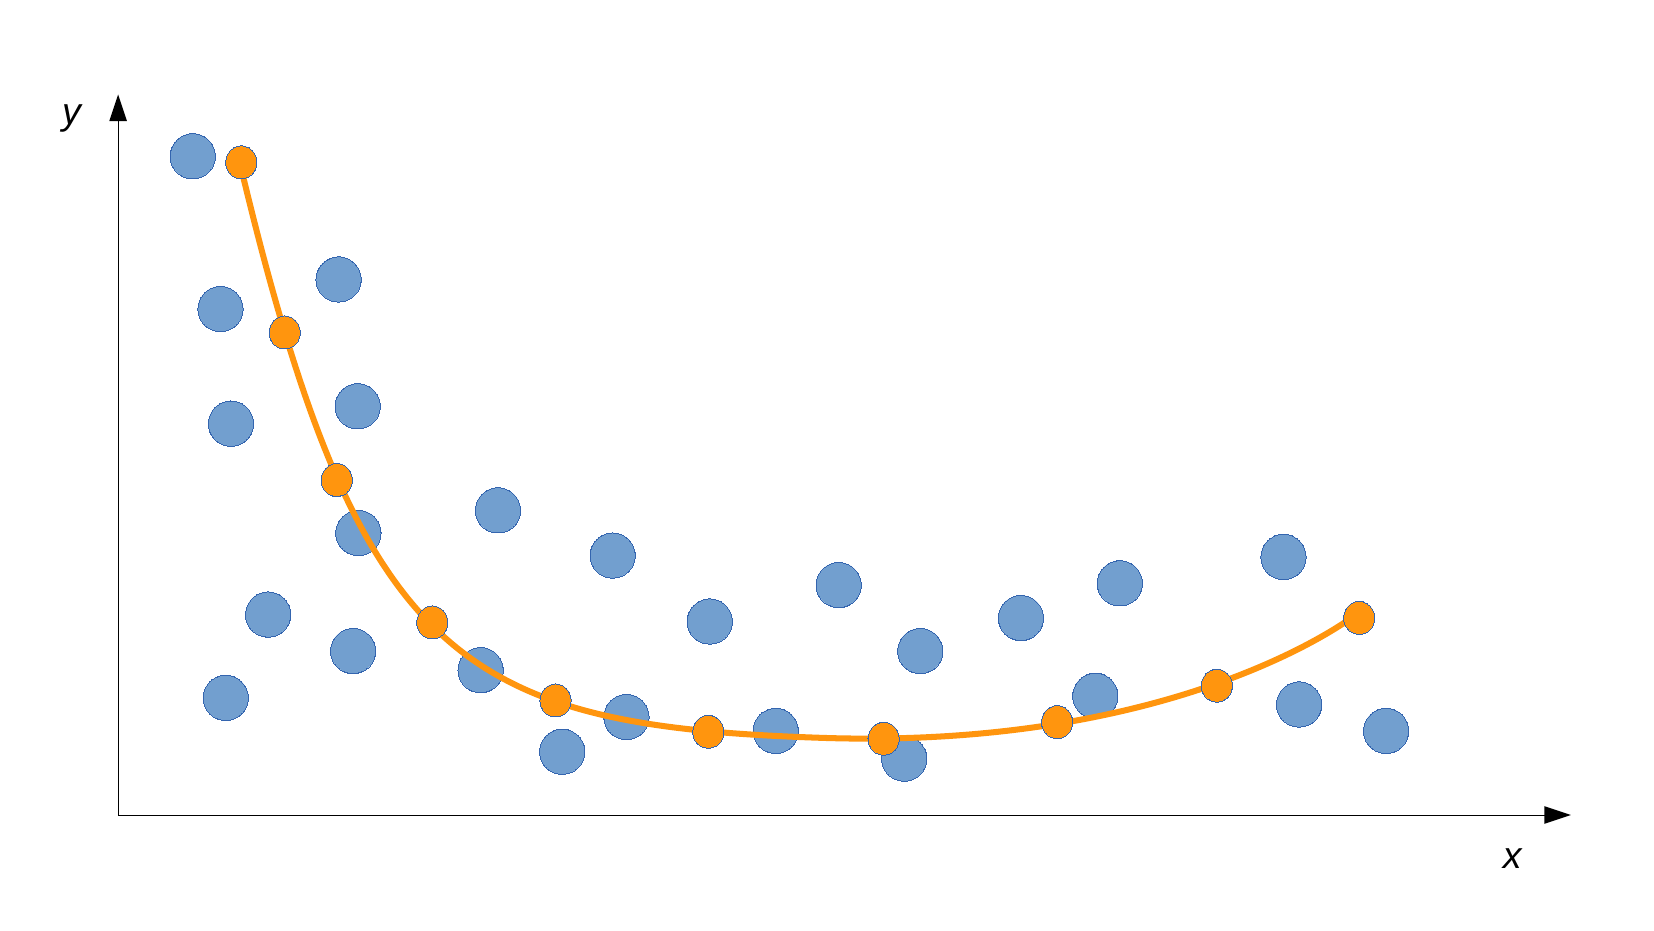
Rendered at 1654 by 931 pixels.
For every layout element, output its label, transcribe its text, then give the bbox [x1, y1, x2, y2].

text_box [539, 683, 572, 717]
text_box [330, 628, 376, 674]
text_box [197, 286, 244, 332]
text_box [203, 675, 249, 721]
text_box [539, 729, 585, 775]
text_box [208, 400, 254, 447]
text_box [475, 487, 521, 533]
text_box [687, 598, 733, 645]
text_box [998, 595, 1044, 641]
text_box [692, 715, 724, 749]
text_box [416, 605, 448, 639]
text_box [357, 510, 382, 547]
text_box [603, 719, 647, 740]
text_box [1072, 673, 1118, 716]
text_box [1097, 560, 1143, 606]
text_box [1343, 601, 1375, 635]
text_box [1276, 681, 1322, 728]
text_box [468, 647, 504, 674]
text_box [897, 628, 943, 674]
text_box [1041, 705, 1073, 739]
text_box [753, 708, 799, 733]
text_box [170, 133, 216, 179]
text_box [816, 562, 862, 608]
text_box [1201, 669, 1233, 703]
text_box [754, 738, 797, 754]
text_box [335, 512, 371, 556]
text_box [457, 657, 501, 693]
text_box [335, 383, 381, 429]
text_box [1260, 534, 1307, 580]
text_box [245, 591, 291, 638]
text_box [315, 256, 362, 303]
text_box x [1488, 826, 1595, 884]
text_box [590, 532, 636, 579]
text_box [867, 722, 927, 782]
text_box y [47, 82, 154, 140]
text_box [225, 145, 257, 179]
text_box [604, 694, 650, 720]
text_box [1363, 708, 1409, 754]
text_box [321, 463, 353, 497]
text_box [269, 315, 301, 349]
